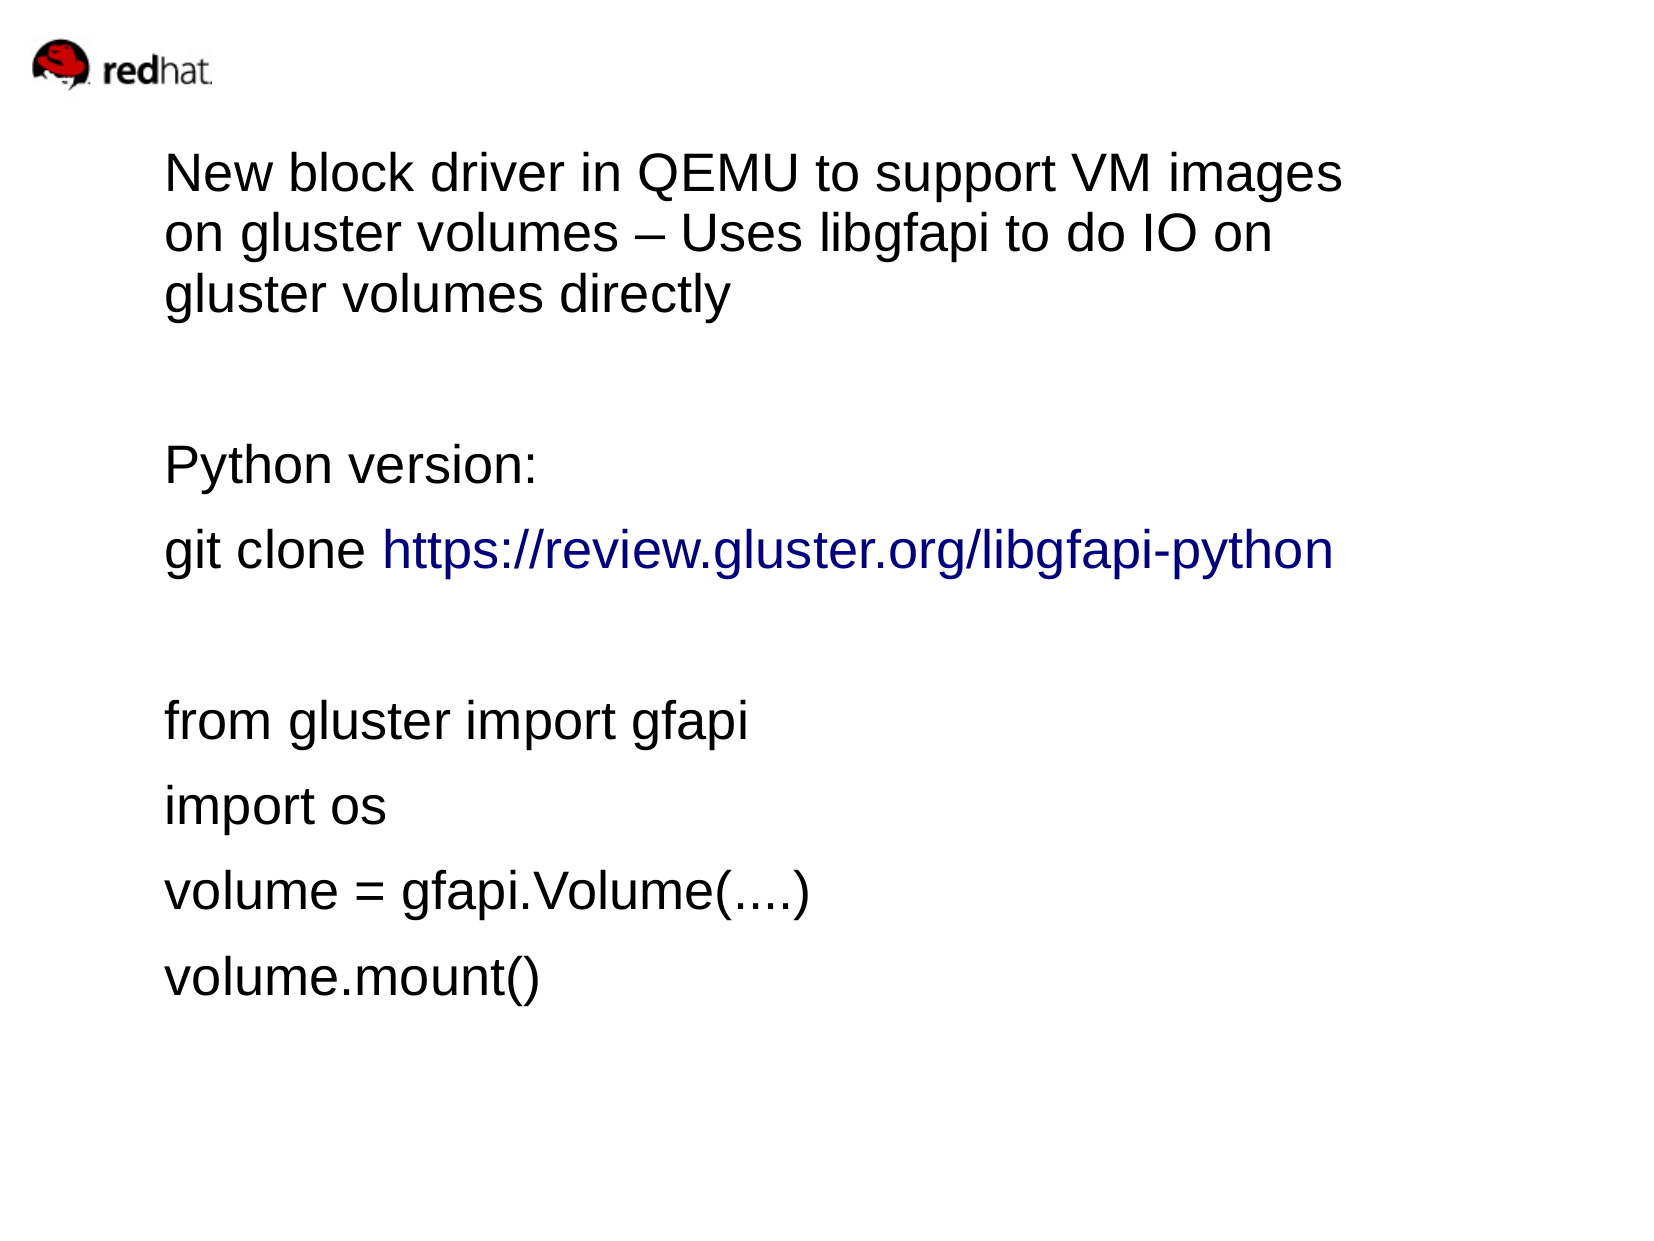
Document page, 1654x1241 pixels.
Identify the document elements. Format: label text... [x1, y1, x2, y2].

text_box New block driver in QEMU to support VM images on gluster volumes – Uses libgfapi to do IO on gluster volumes directly Python version: git clone https://review.gluster.org/libgfapi-python from gluster import gfapi import os volume = gfapi.Volume(....) volume.mount() [150, 135, 1401, 1015]
picture [31, 37, 212, 98]
